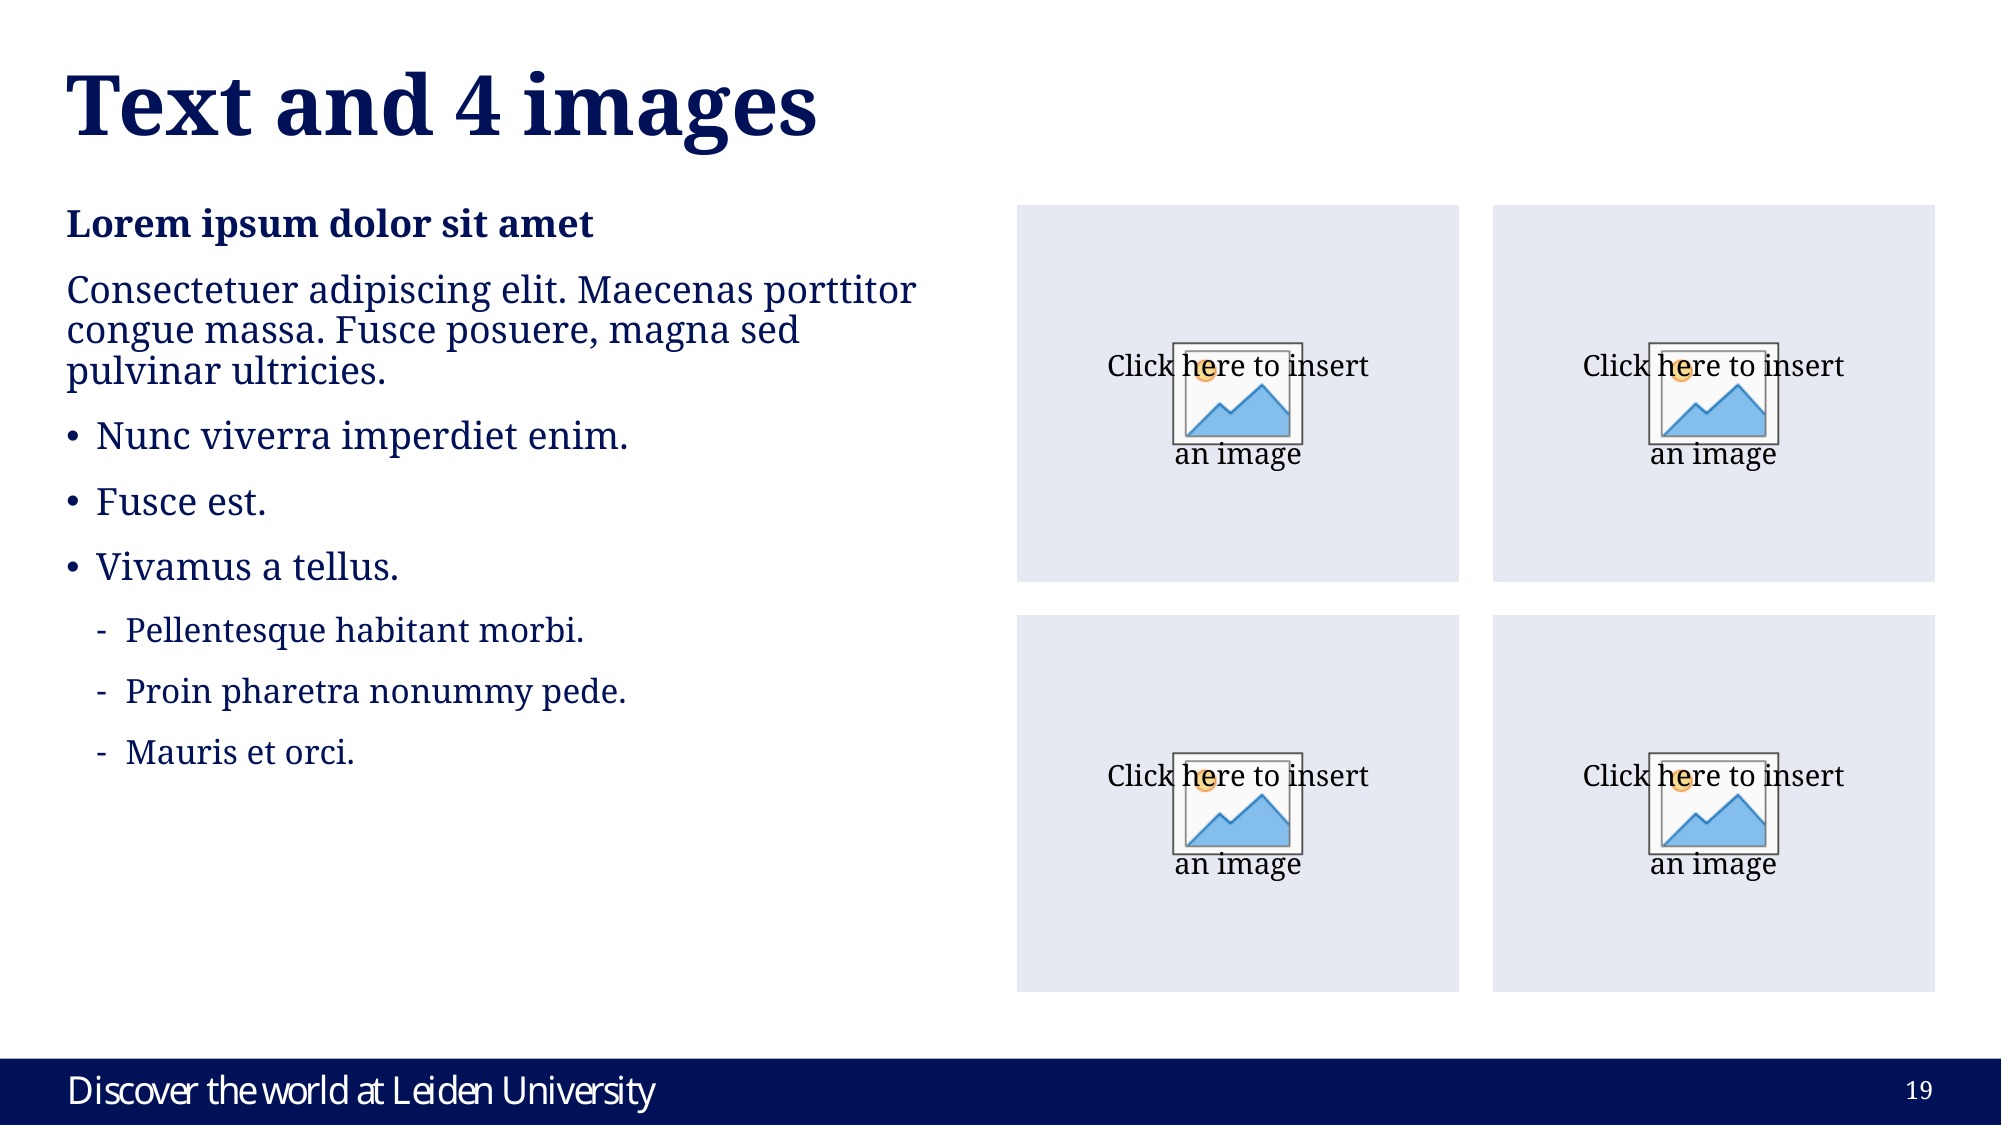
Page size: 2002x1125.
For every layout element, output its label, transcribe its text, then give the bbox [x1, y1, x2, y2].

picture [1017, 615, 1460, 993]
title Text and 4 images [66, 66, 1935, 138]
list Lorem ipsum dolor sit amet Consectetuer adipiscing elit. Maecenas porttitor congue massa. Fusce posuere, magna sed pulvinar ultricies. Nunc viverra imperdiet enim. Fusce est. Vivamus a tellus. Pellentesque habitant morbi. Proin pharetra nonummy pede. Mauris et orci. [66, 205, 984, 993]
picture [1492, 615, 1935, 993]
picture [1017, 205, 1460, 583]
picture [1492, 205, 1935, 583]
slide_number <number> [1498, 1061, 1949, 1122]
